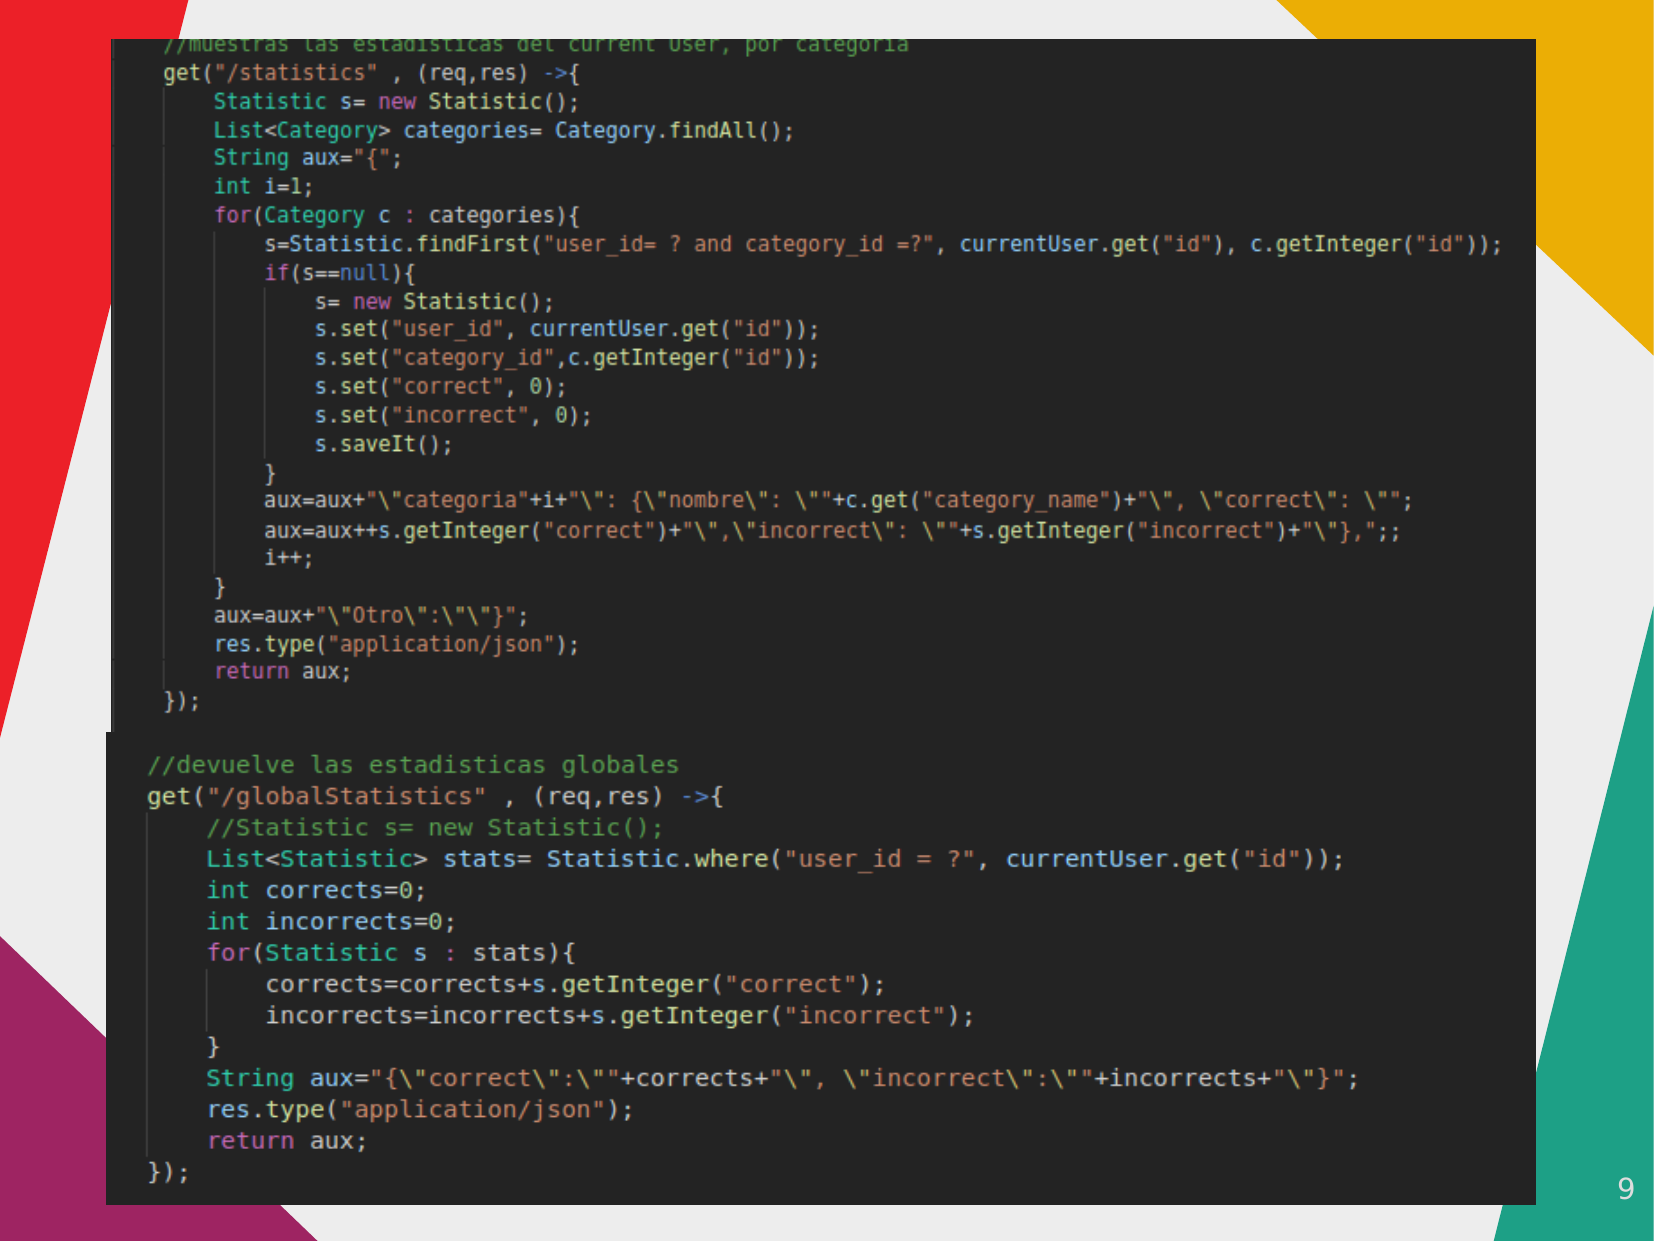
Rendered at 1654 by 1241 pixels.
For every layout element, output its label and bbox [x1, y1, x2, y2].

picture [106, 39, 1536, 1205]
